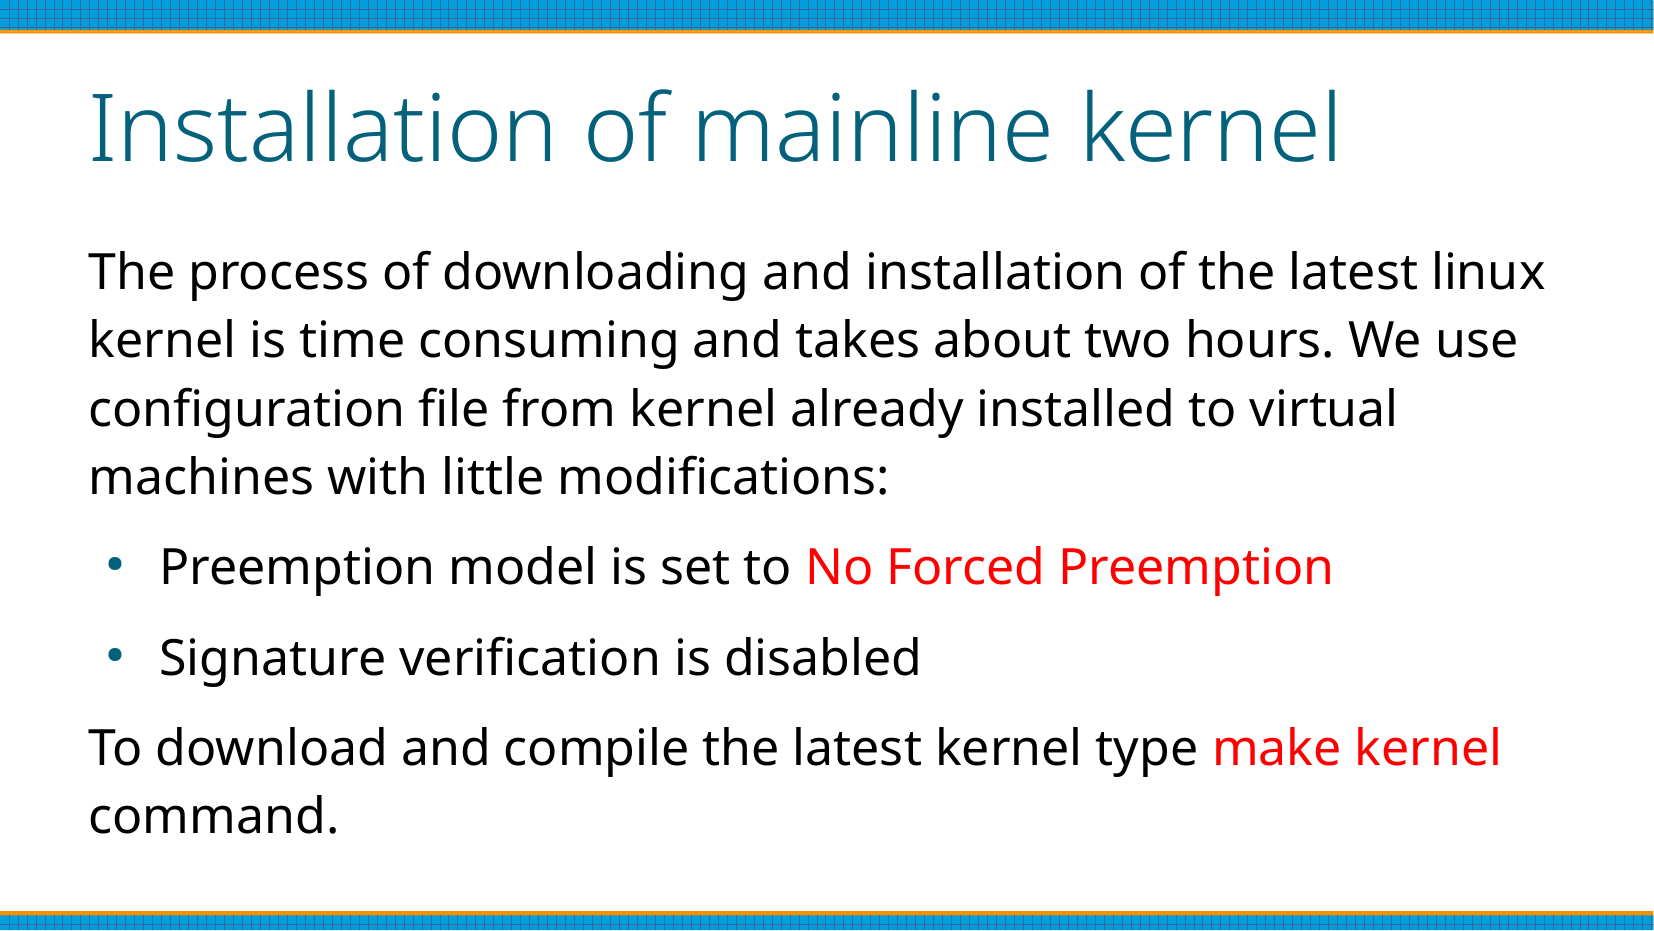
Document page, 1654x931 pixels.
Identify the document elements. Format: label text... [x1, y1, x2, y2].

title Installation of mainline kernel [88, 44, 1565, 207]
list The process of downloading and installation of the latest linux kernel is time consuming and takes about two hours. We use configuration file from kernel already installed to virtual machines with little modifications: Preemption model is set to No Forced Preemption Signature verification is disabled To download and compile the latest kernel type make kernel command. [88, 236, 1565, 901]
